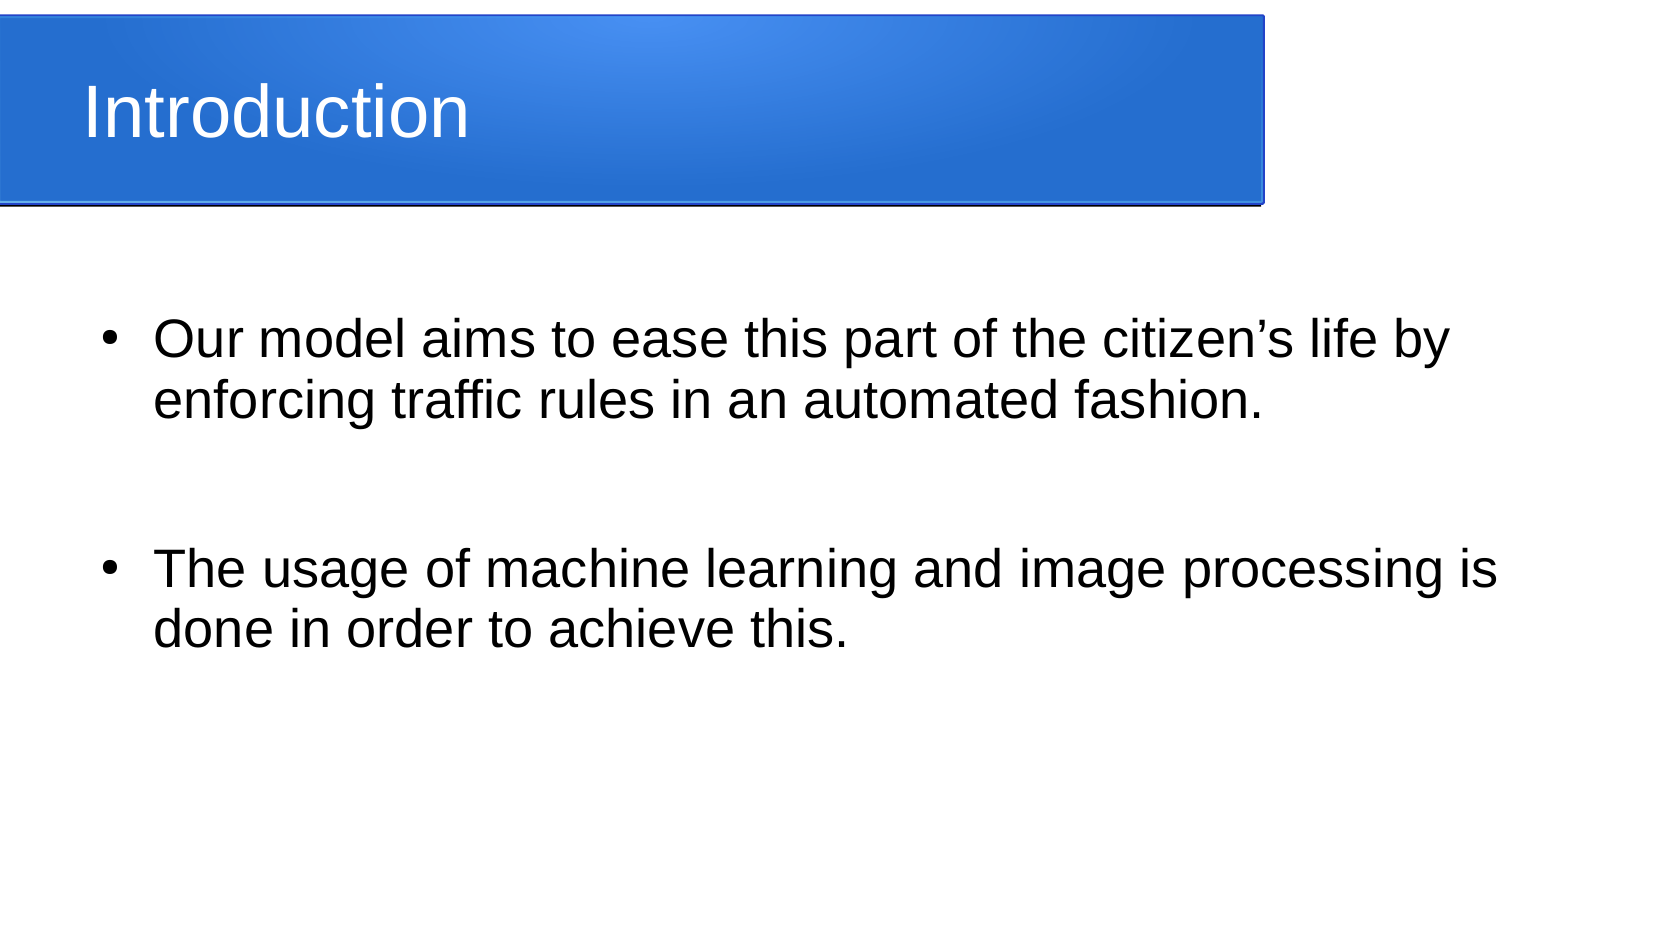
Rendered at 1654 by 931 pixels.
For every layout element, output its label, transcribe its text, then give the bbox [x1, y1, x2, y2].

list Our model aims to ease this part of the citizen’s life by enforcing traffic rules in an automated fashion. The usage of machine learning and image processing is done in order to achieve this. [82, 224, 1571, 764]
title Introduction [82, 35, 1235, 189]
